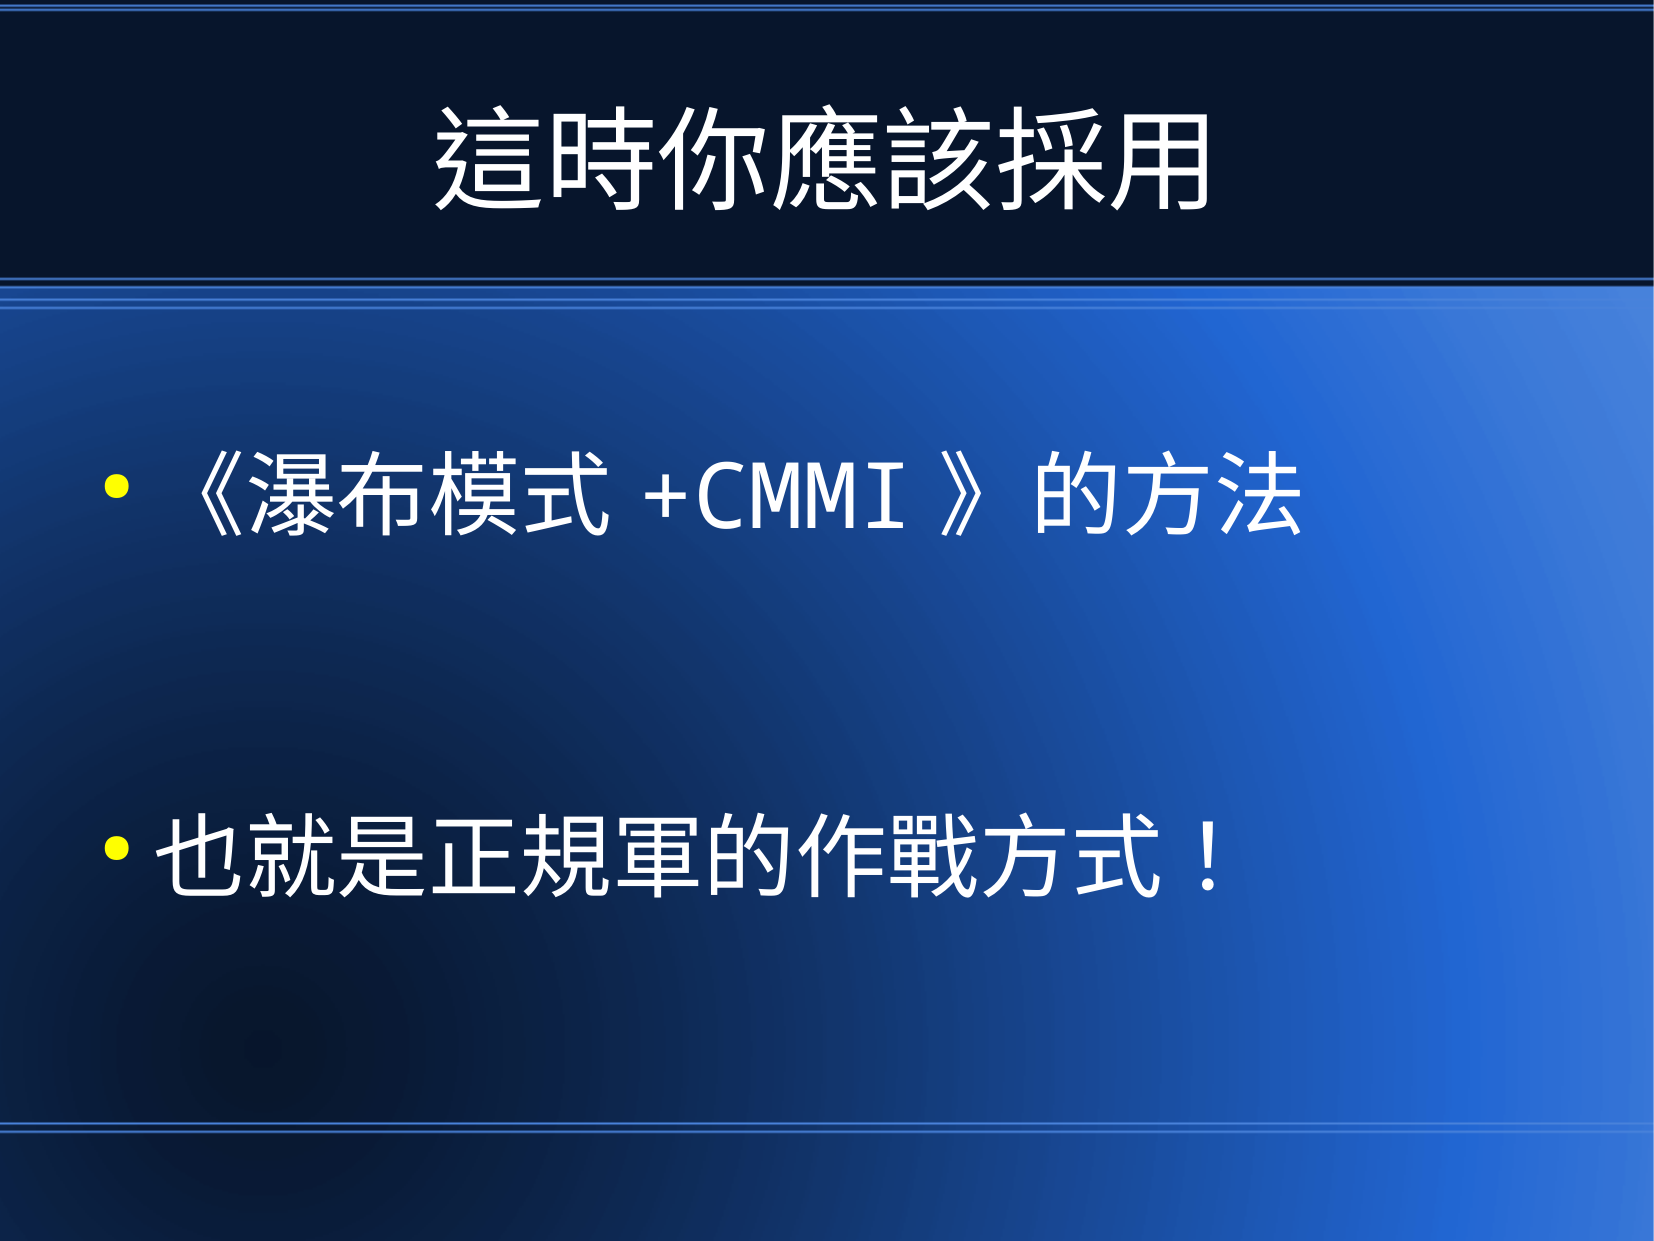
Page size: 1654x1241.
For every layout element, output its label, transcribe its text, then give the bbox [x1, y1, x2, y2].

list 《瀑布模式+CMMI》的方法 也就是正規軍的作戰方式！ [82, 355, 1571, 1241]
title 這時你應該採用 [82, 49, 1571, 257]
picture [0, 0, 1654, 1241]
